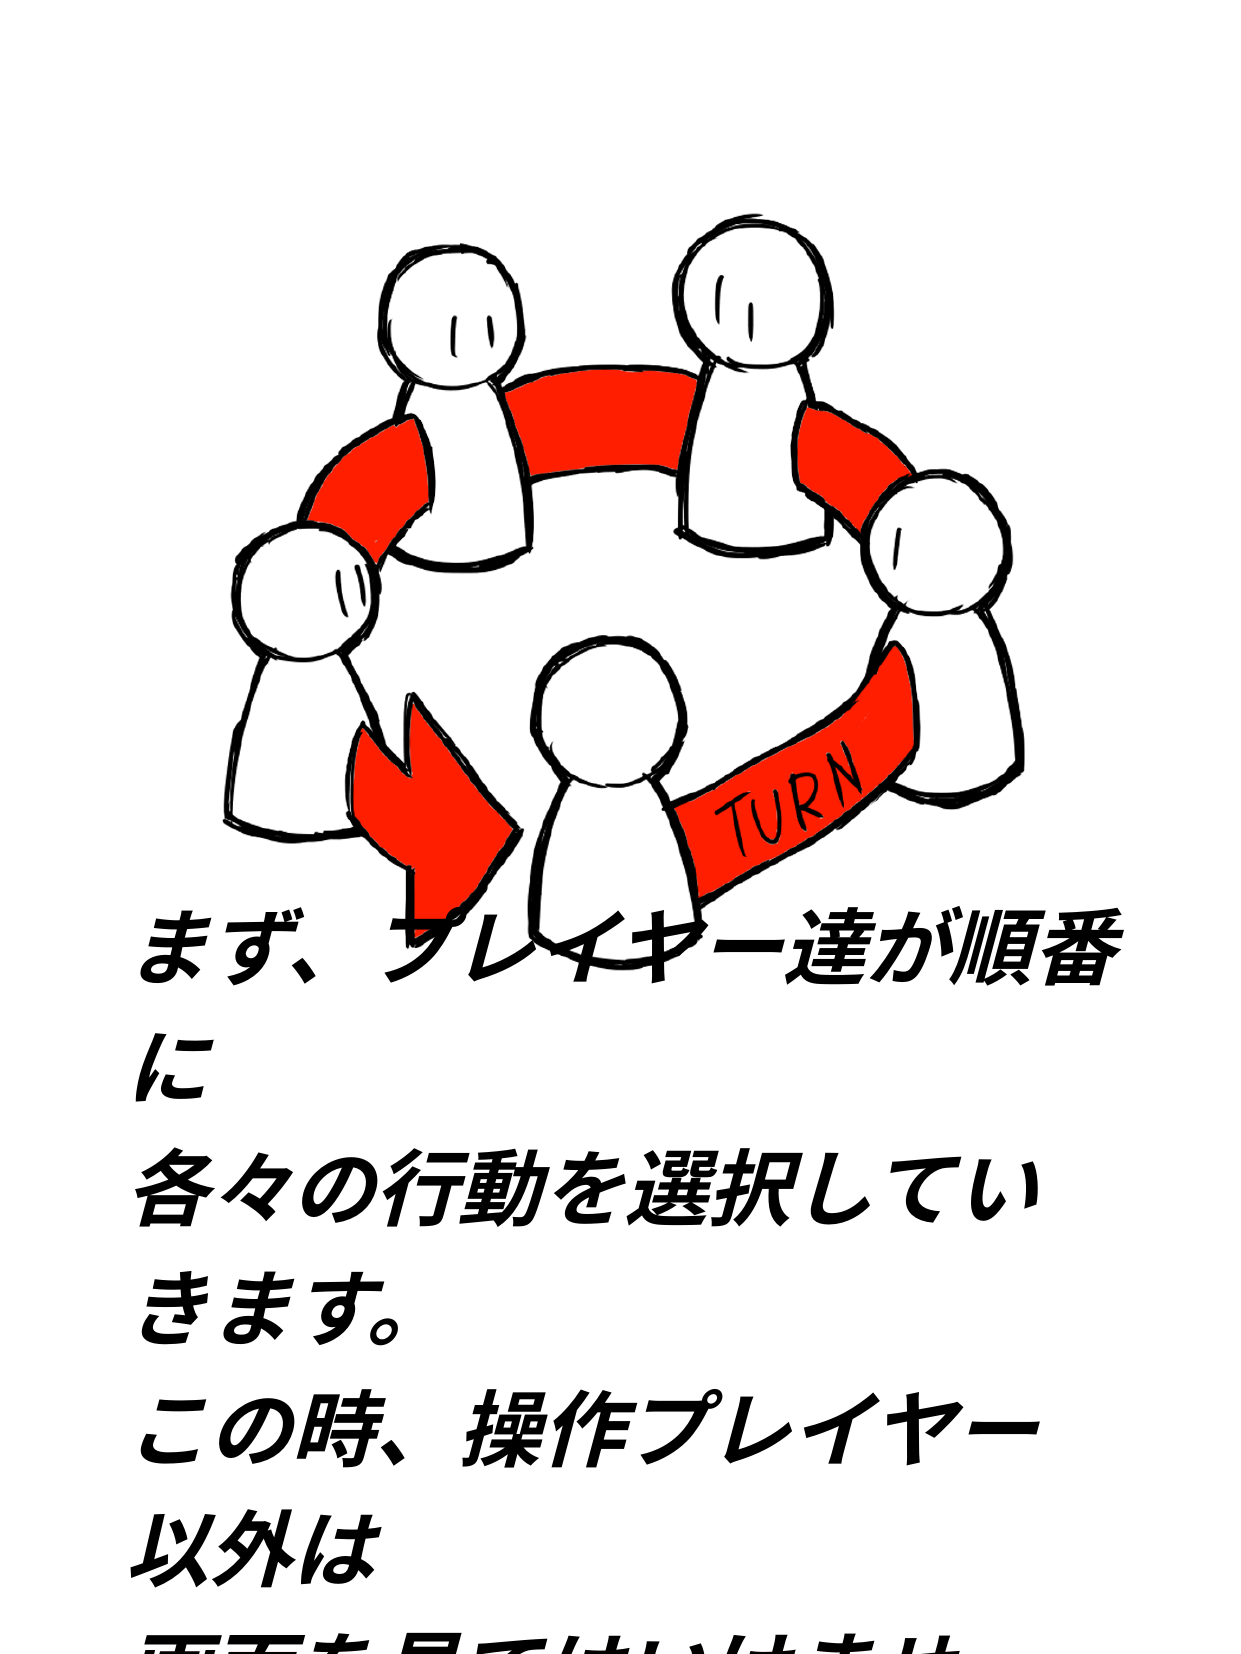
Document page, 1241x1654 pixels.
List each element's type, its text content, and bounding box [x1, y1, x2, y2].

picture [1059, 947, 1070, 953]
picture [169, 119, 1070, 1021]
text_box まず、プレイヤー達が順番に 各々の行動を選択していきます。 この時、操作プレイヤー以外は 画面を見てはいけません。 [110, 1231, 1132, 1496]
picture [1060, 960, 1070, 964]
picture [169, 929, 177, 938]
picture [1057, 971, 1070, 975]
